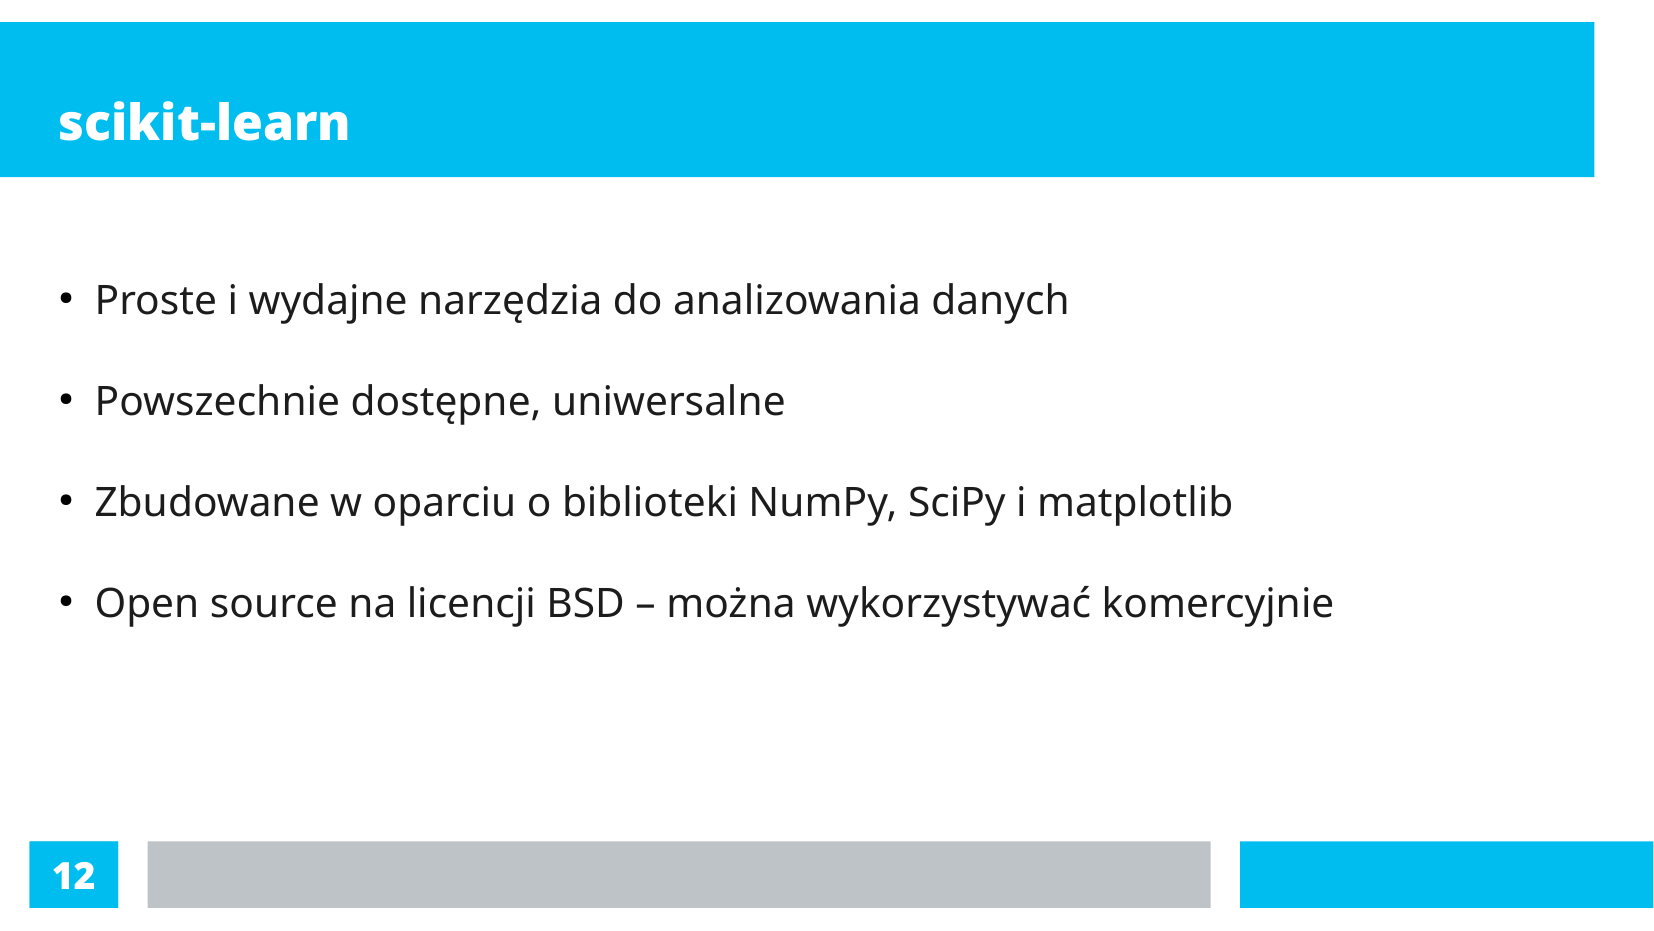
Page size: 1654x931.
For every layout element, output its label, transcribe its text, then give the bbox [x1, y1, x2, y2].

title scikit-learn [59, 44, 1595, 156]
list Proste i wydajne narzędzia do analizowania danych Powszechnie dostępne, uniwersalne Zbudowane w oparciu o biblioteki NumPy, SciPy i matplotlib Open source na licencji BSD – można wykorzystywać komercyjnie [59, 243, 1565, 820]
